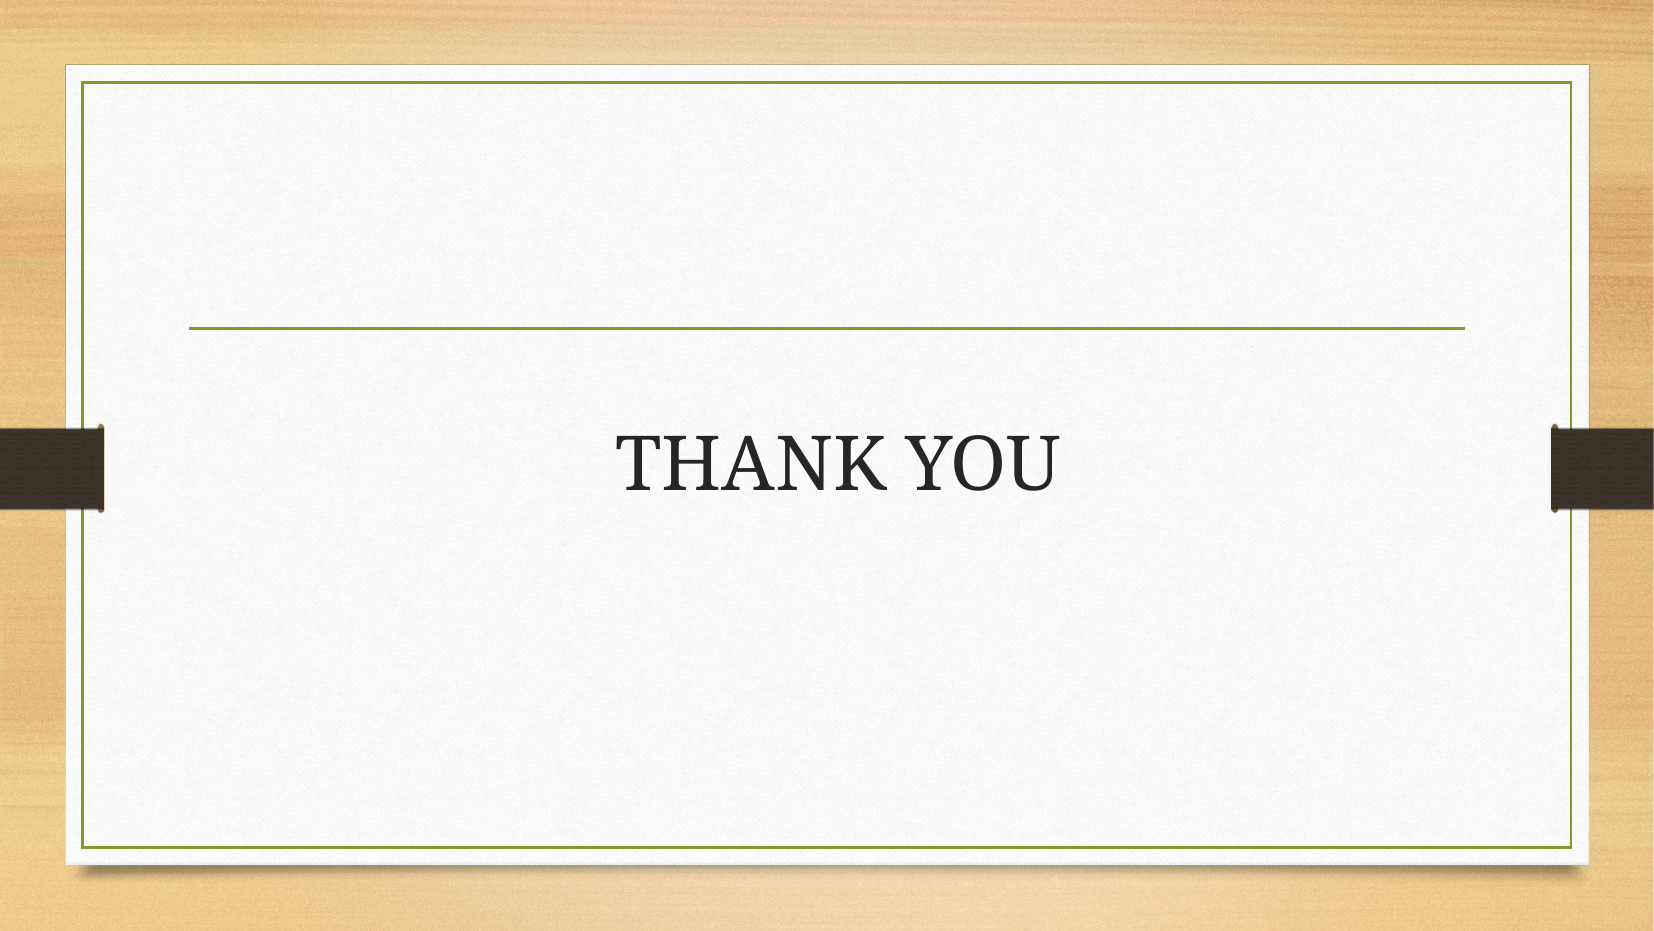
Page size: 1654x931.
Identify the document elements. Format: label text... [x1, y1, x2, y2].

title THANK YOU [187, 371, 1490, 549]
